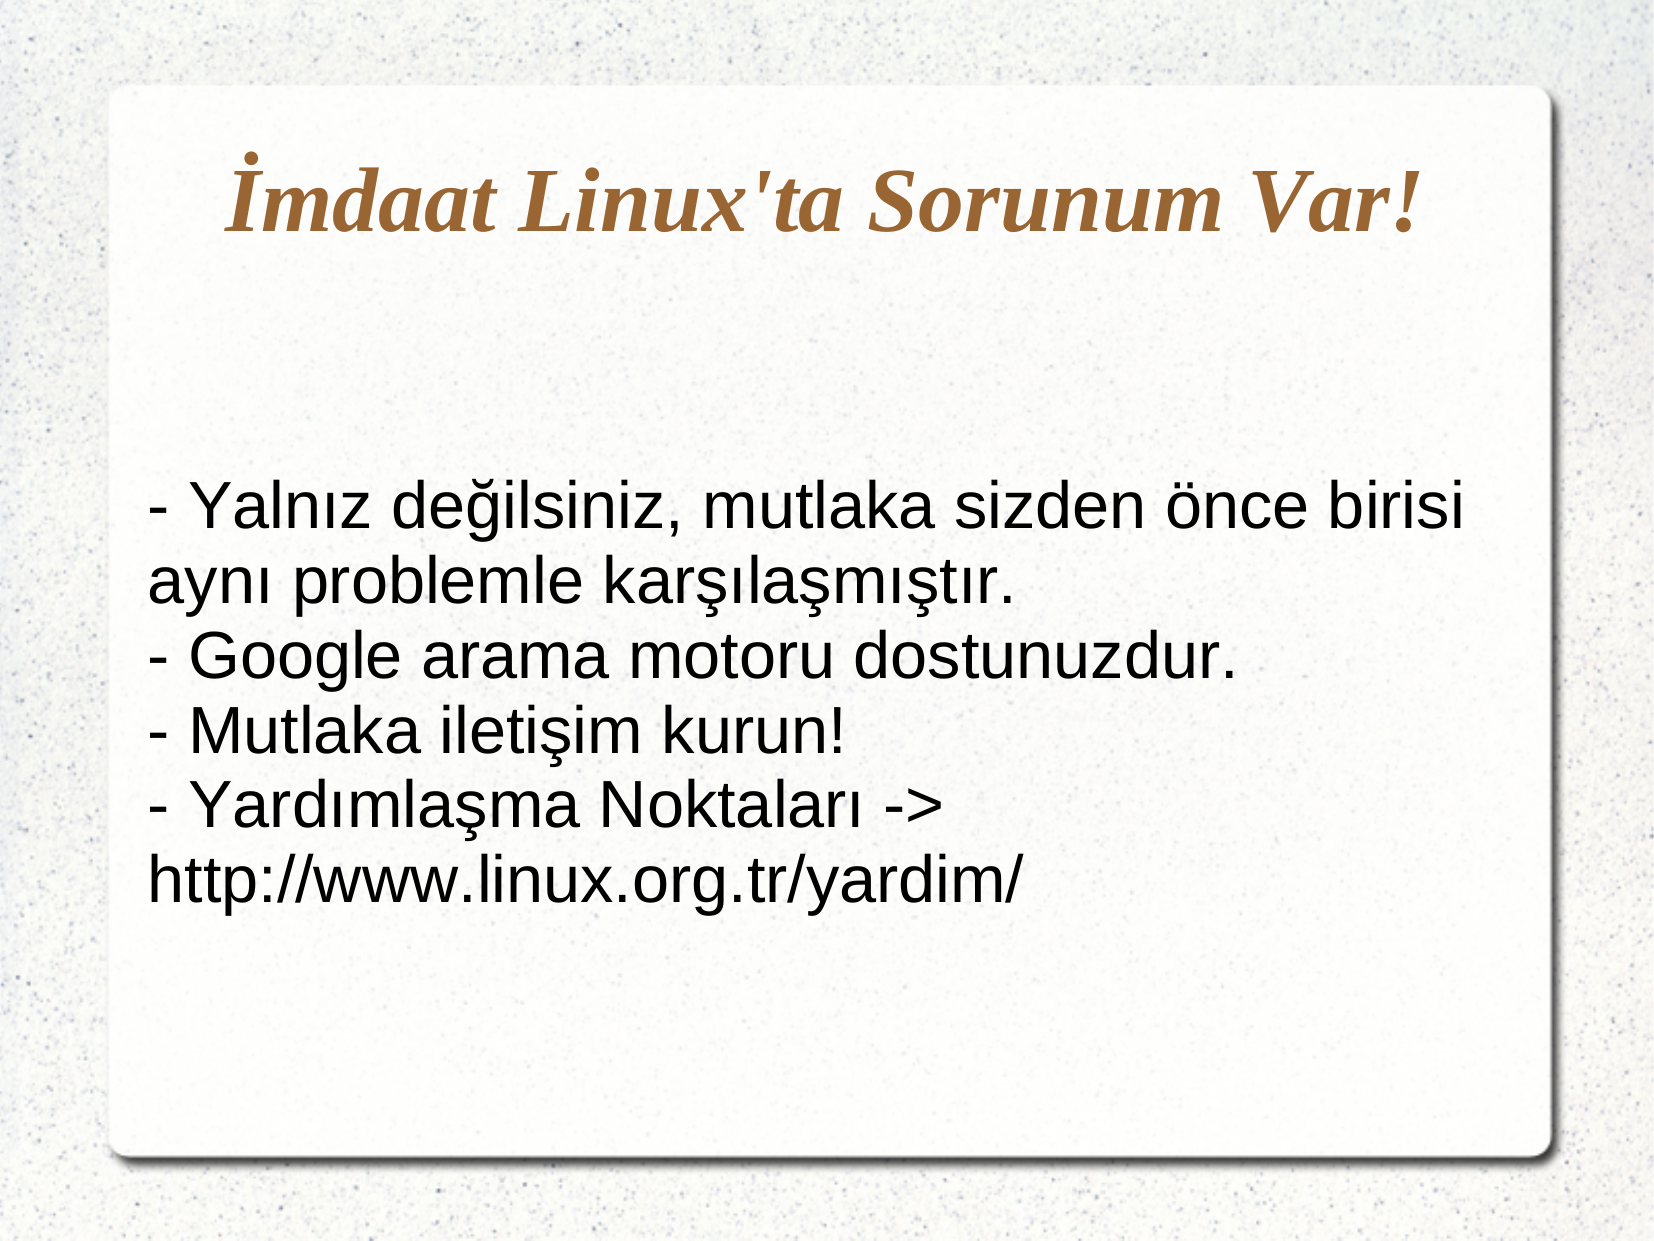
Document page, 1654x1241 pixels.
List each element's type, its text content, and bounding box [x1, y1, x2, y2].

subtitle - Yalnız değilsiniz, mutlaka sizden önce birisi aynı problemle karşılaşmıştır. - Google arama motoru dostunuzdur. - Mutlaka iletişim kurun! - Yardımlaşma Noktaları -> http://www.linux.org.tr/yardim/ [147, 283, 1506, 1103]
picture [0, 0, 1654, 1241]
title İmdaat Linux'ta Sorunum Var! [118, 96, 1536, 304]
